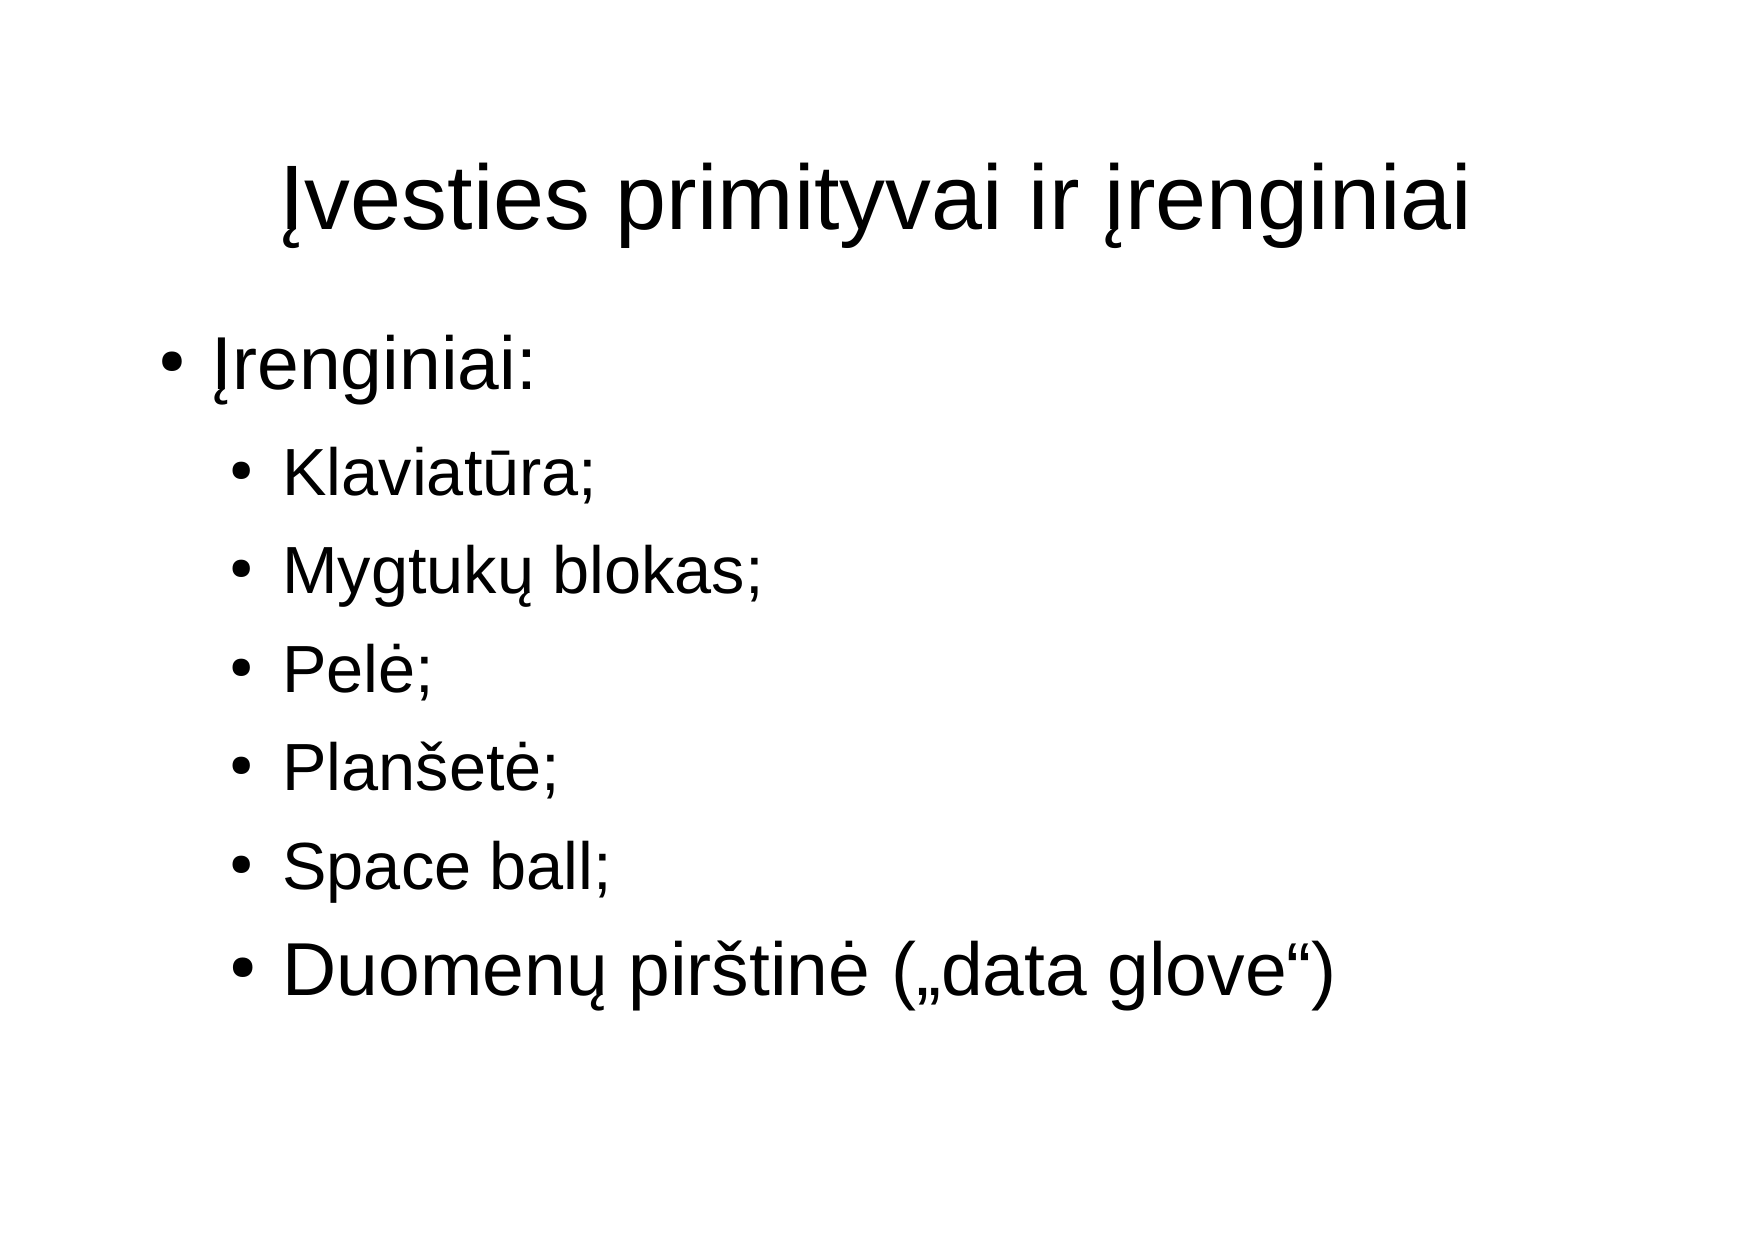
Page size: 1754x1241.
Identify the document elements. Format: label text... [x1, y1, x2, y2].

list Įrenginiai: Klaviatūra; Mygtukų blokas; Pelė; Planšetė; Space ball; Duomenų pirštinė („data glove“) [140, 321, 1614, 1119]
title Įvesties primityvai ir įrenginiai [140, 111, 1614, 284]
